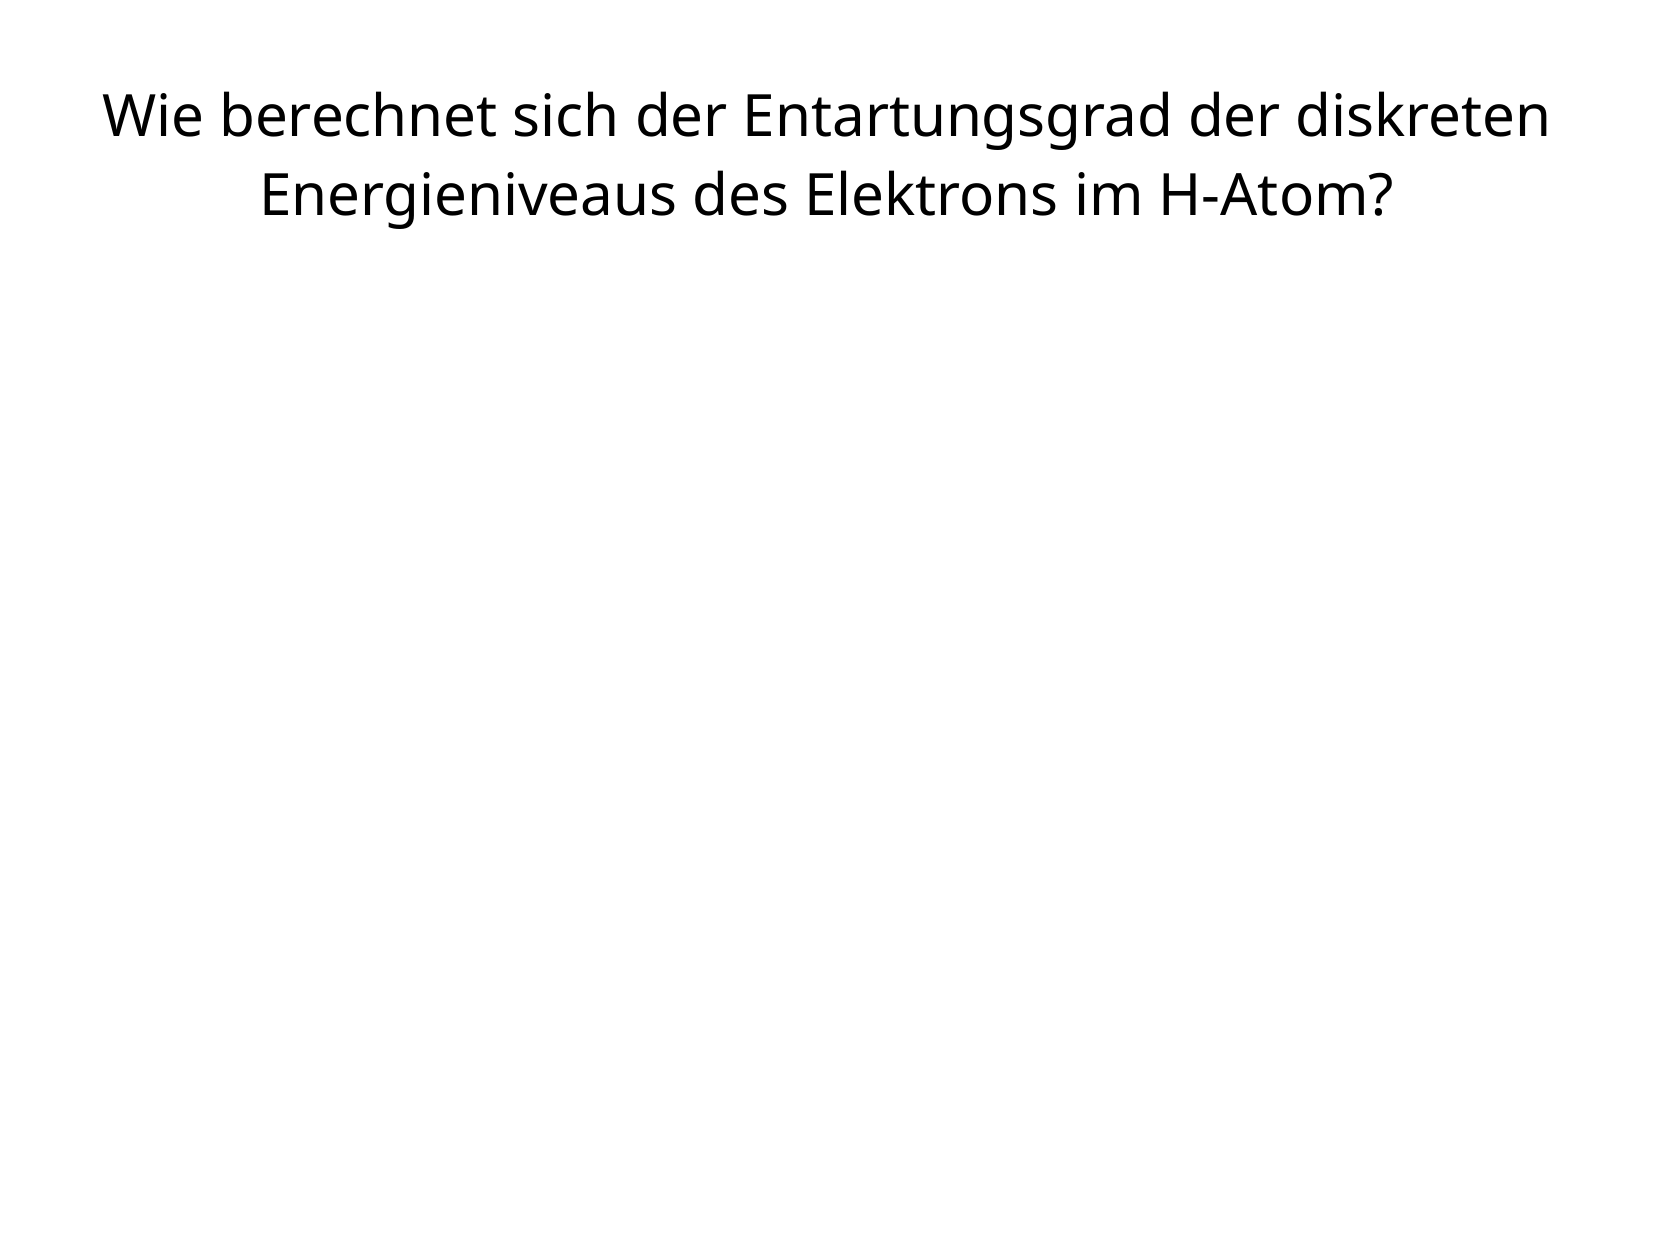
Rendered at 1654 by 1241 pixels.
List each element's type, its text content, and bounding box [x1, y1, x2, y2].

title Wie berechnet sich der Entartungsgrad der diskreten Energieniveaus des Elektrons im H-Atom? [82, 49, 1571, 257]
